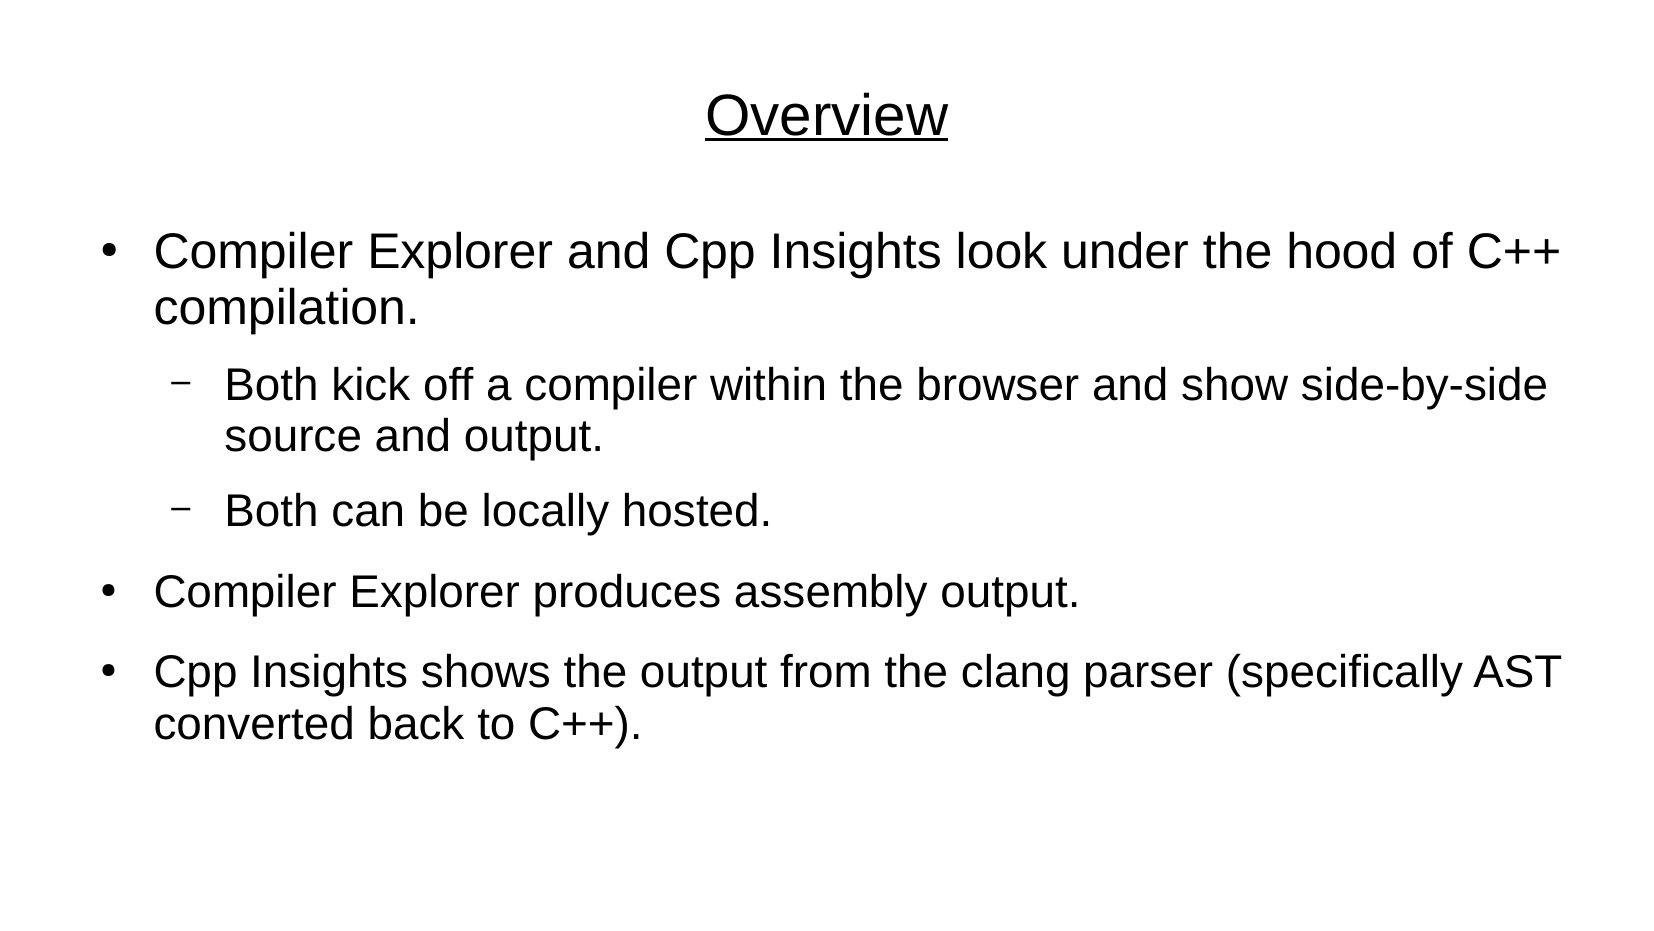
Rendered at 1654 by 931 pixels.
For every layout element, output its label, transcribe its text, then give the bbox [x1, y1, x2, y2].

list Compiler Explorer and Cpp Insights look under the hood of C++ compilation. Both kick off a compiler within the browser and show side-by-side source and output. Both can be locally hosted. Compiler Explorer produces assembly output. Cpp Insights shows the output from the clang parser (specifically AST converted back to C++). [82, 223, 1571, 763]
title Overview [82, 37, 1571, 193]
